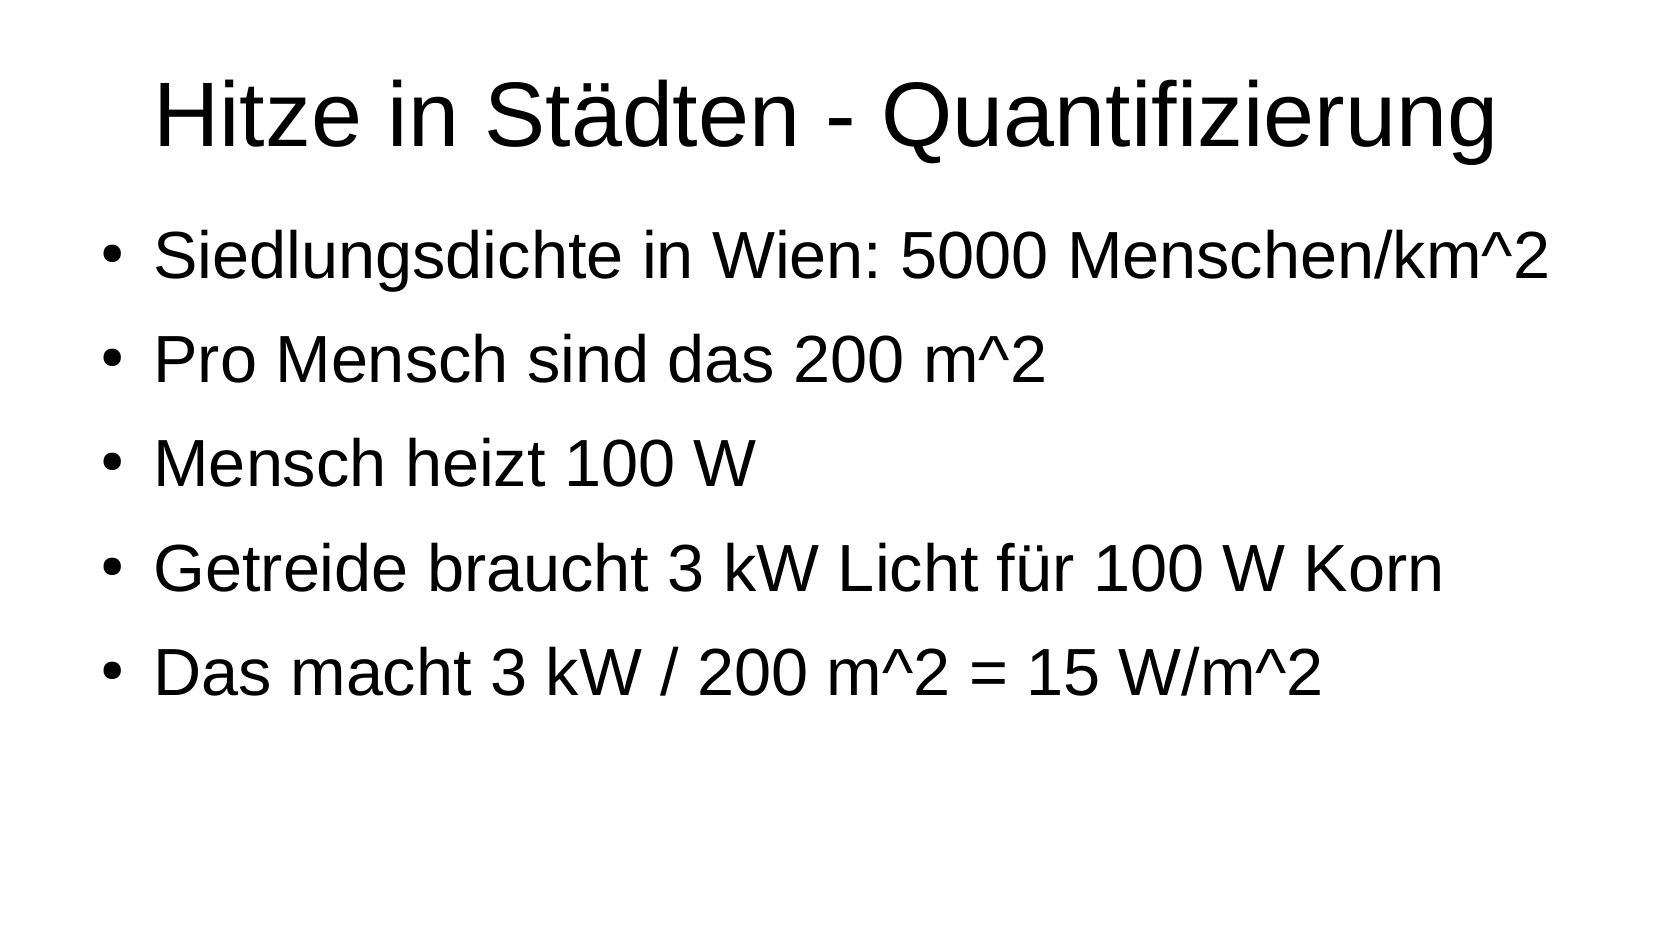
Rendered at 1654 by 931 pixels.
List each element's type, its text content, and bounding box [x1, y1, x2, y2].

list Siedlungsdichte in Wien: 5000 Menschen/km^2 Pro Mensch sind das 200 m^2 Mensch heizt 100 W Getreide braucht 3 kW Licht für 100 W Korn Das macht 3 kW / 200 m^2 = 15 W/m^2 [82, 217, 1571, 758]
title Hitze in Städten - Quantifizierung [82, 37, 1571, 193]
